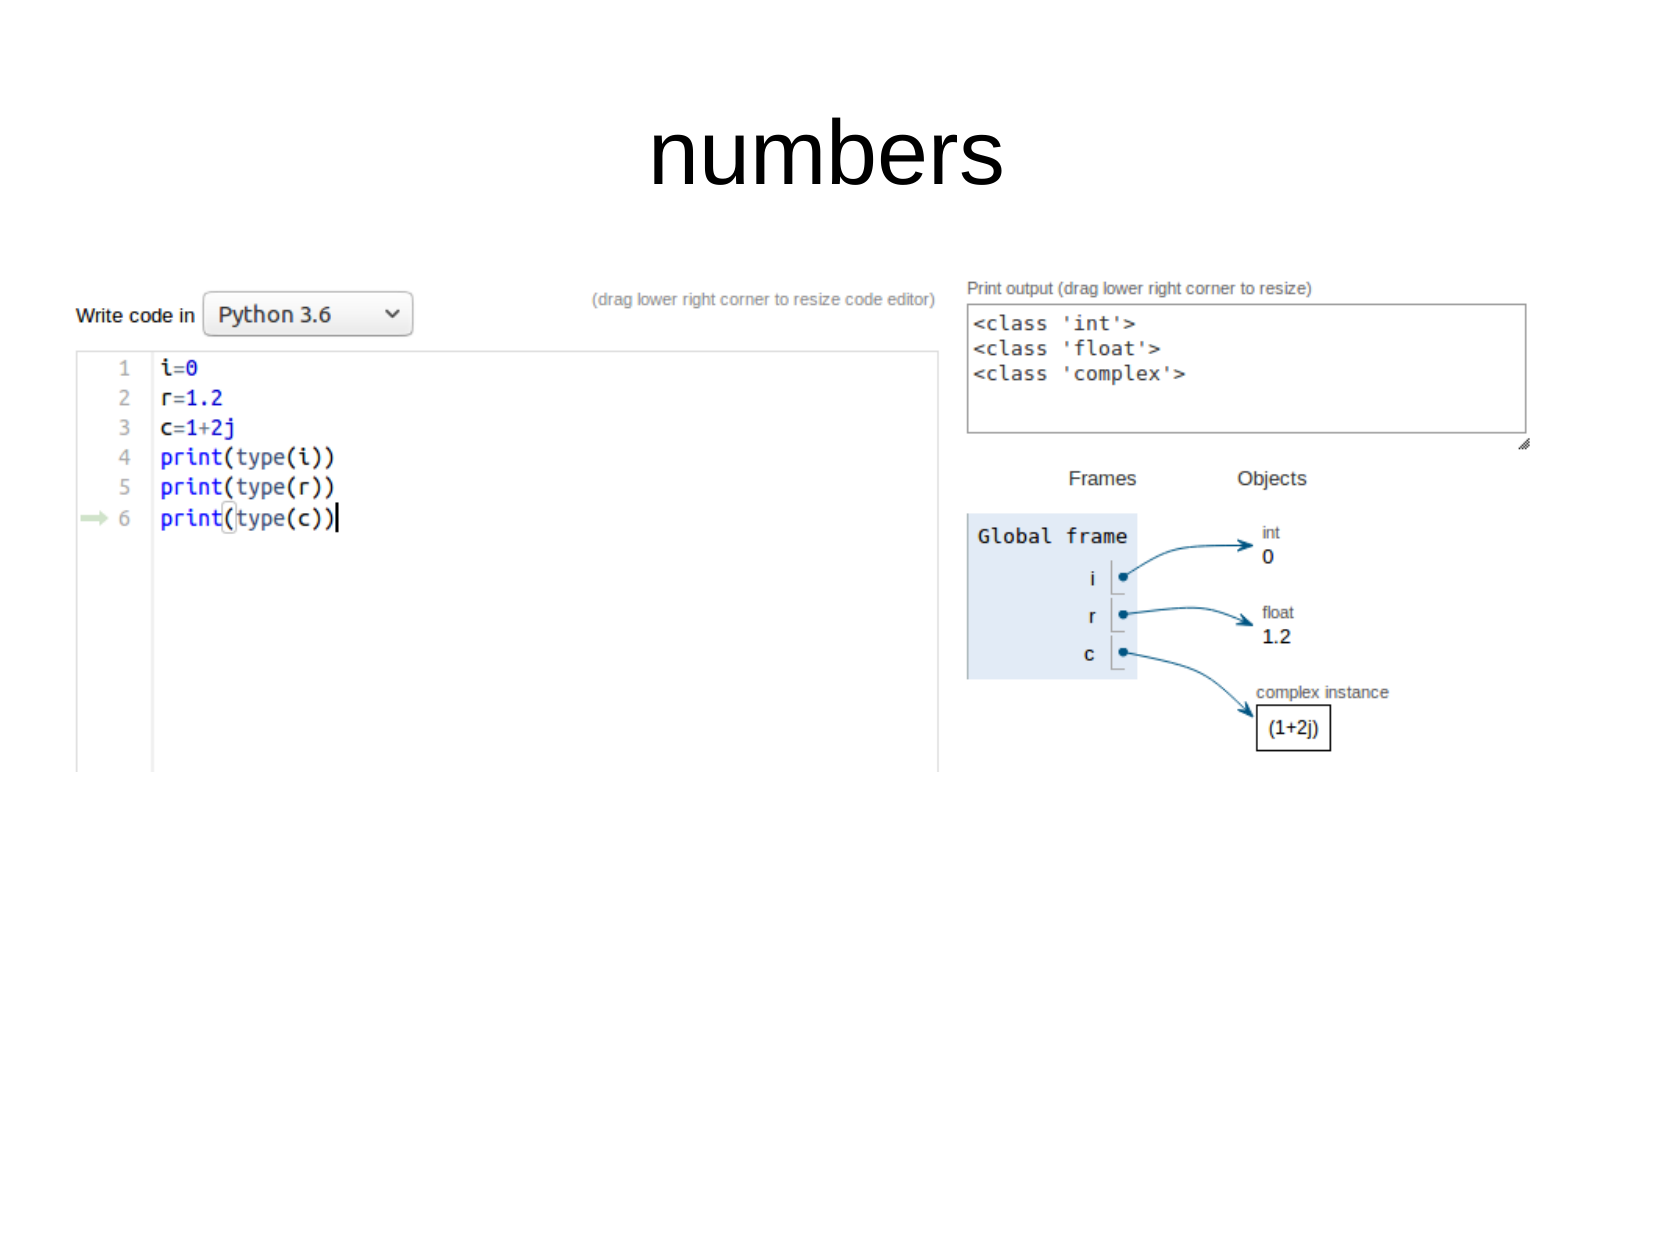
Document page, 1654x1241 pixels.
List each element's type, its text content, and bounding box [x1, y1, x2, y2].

picture [59, 271, 1544, 772]
title numbers [82, 49, 1571, 257]
